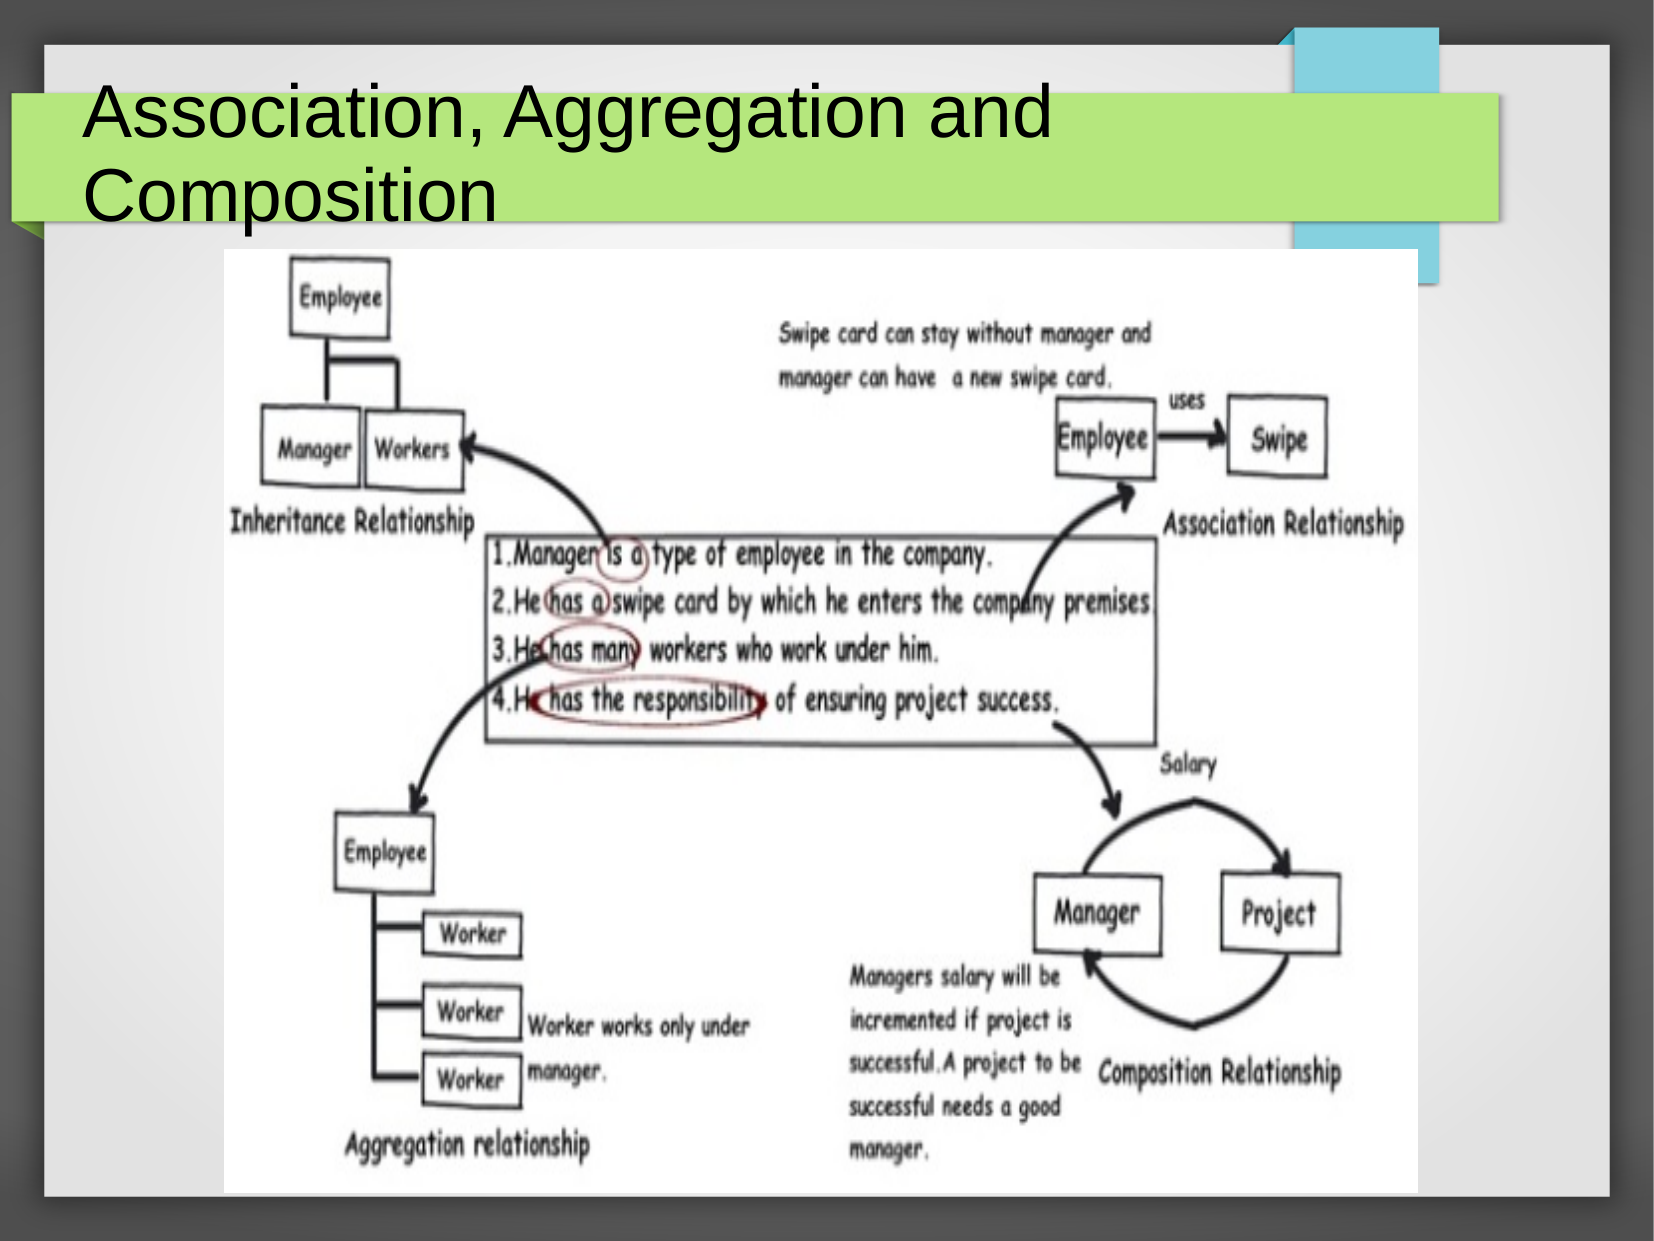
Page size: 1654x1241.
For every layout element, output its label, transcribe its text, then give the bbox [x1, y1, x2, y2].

title Association, Aggregation and Composition [82, 69, 1264, 238]
picture [0, 0, 1654, 1241]
